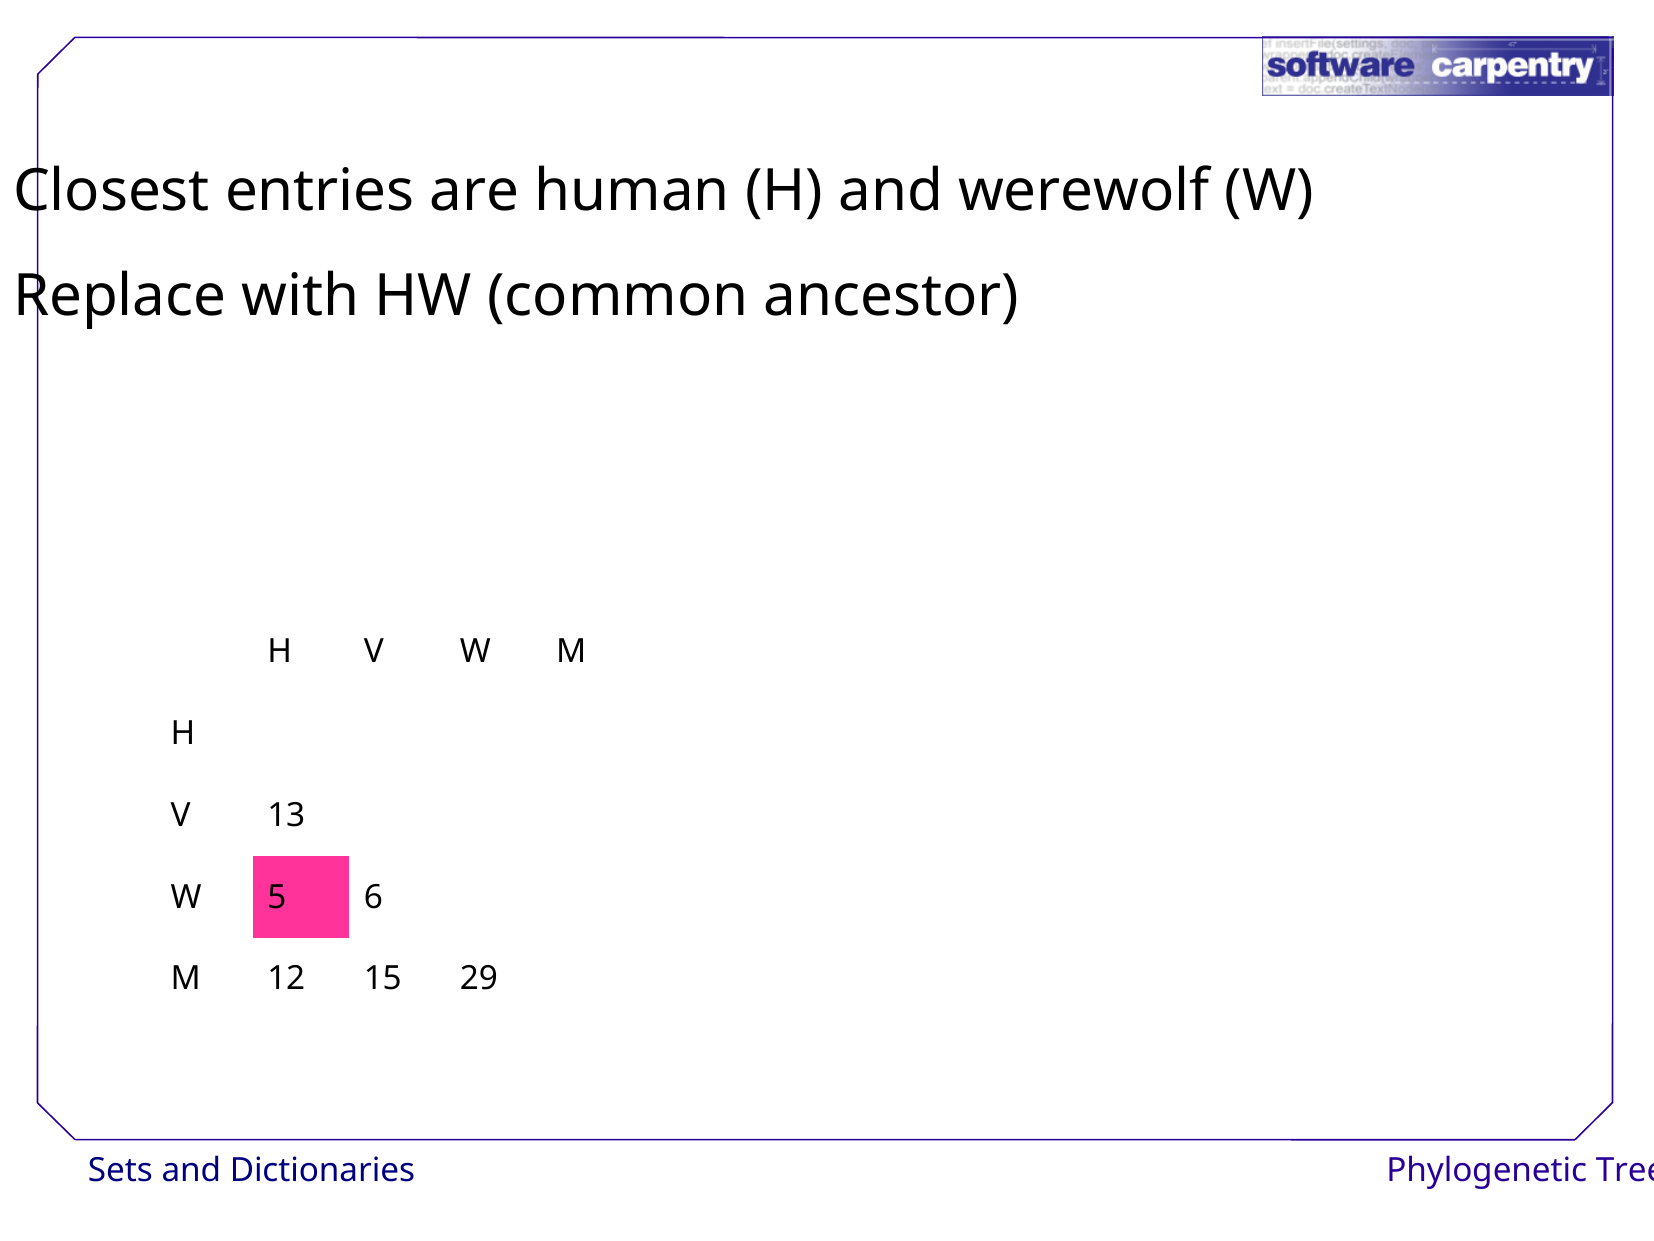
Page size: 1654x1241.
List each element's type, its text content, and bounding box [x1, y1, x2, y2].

table_cell M [156, 938, 253, 1020]
table_cell [445, 856, 541, 938]
table_cell V [156, 774, 253, 856]
table_header [156, 611, 253, 692]
table_cell [349, 692, 445, 774]
picture [1262, 36, 1614, 96]
table_cell [445, 774, 541, 856]
table_header M [541, 611, 638, 692]
table_cell 13 [253, 774, 349, 856]
table_header W [445, 611, 541, 692]
table_cell H [156, 692, 253, 774]
table_cell [253, 692, 349, 774]
table_header H [253, 611, 349, 692]
table_cell [541, 774, 638, 856]
table_cell 15 [349, 938, 445, 1020]
table_cell 6 [349, 856, 445, 938]
table_cell 12 [253, 938, 349, 1020]
table_cell [541, 938, 638, 1020]
table_cell [541, 692, 638, 774]
table_cell [541, 856, 638, 938]
table_cell [445, 692, 541, 774]
text_box Closest entries are human (H) and werewolf (W) Replace with HW (common ancestor) [0, 109, 1480, 335]
table_header V [349, 611, 445, 692]
table_cell W [156, 856, 253, 938]
table_cell [349, 774, 445, 856]
table_cell 29 [445, 938, 541, 1020]
table_cell 5 [253, 856, 349, 938]
